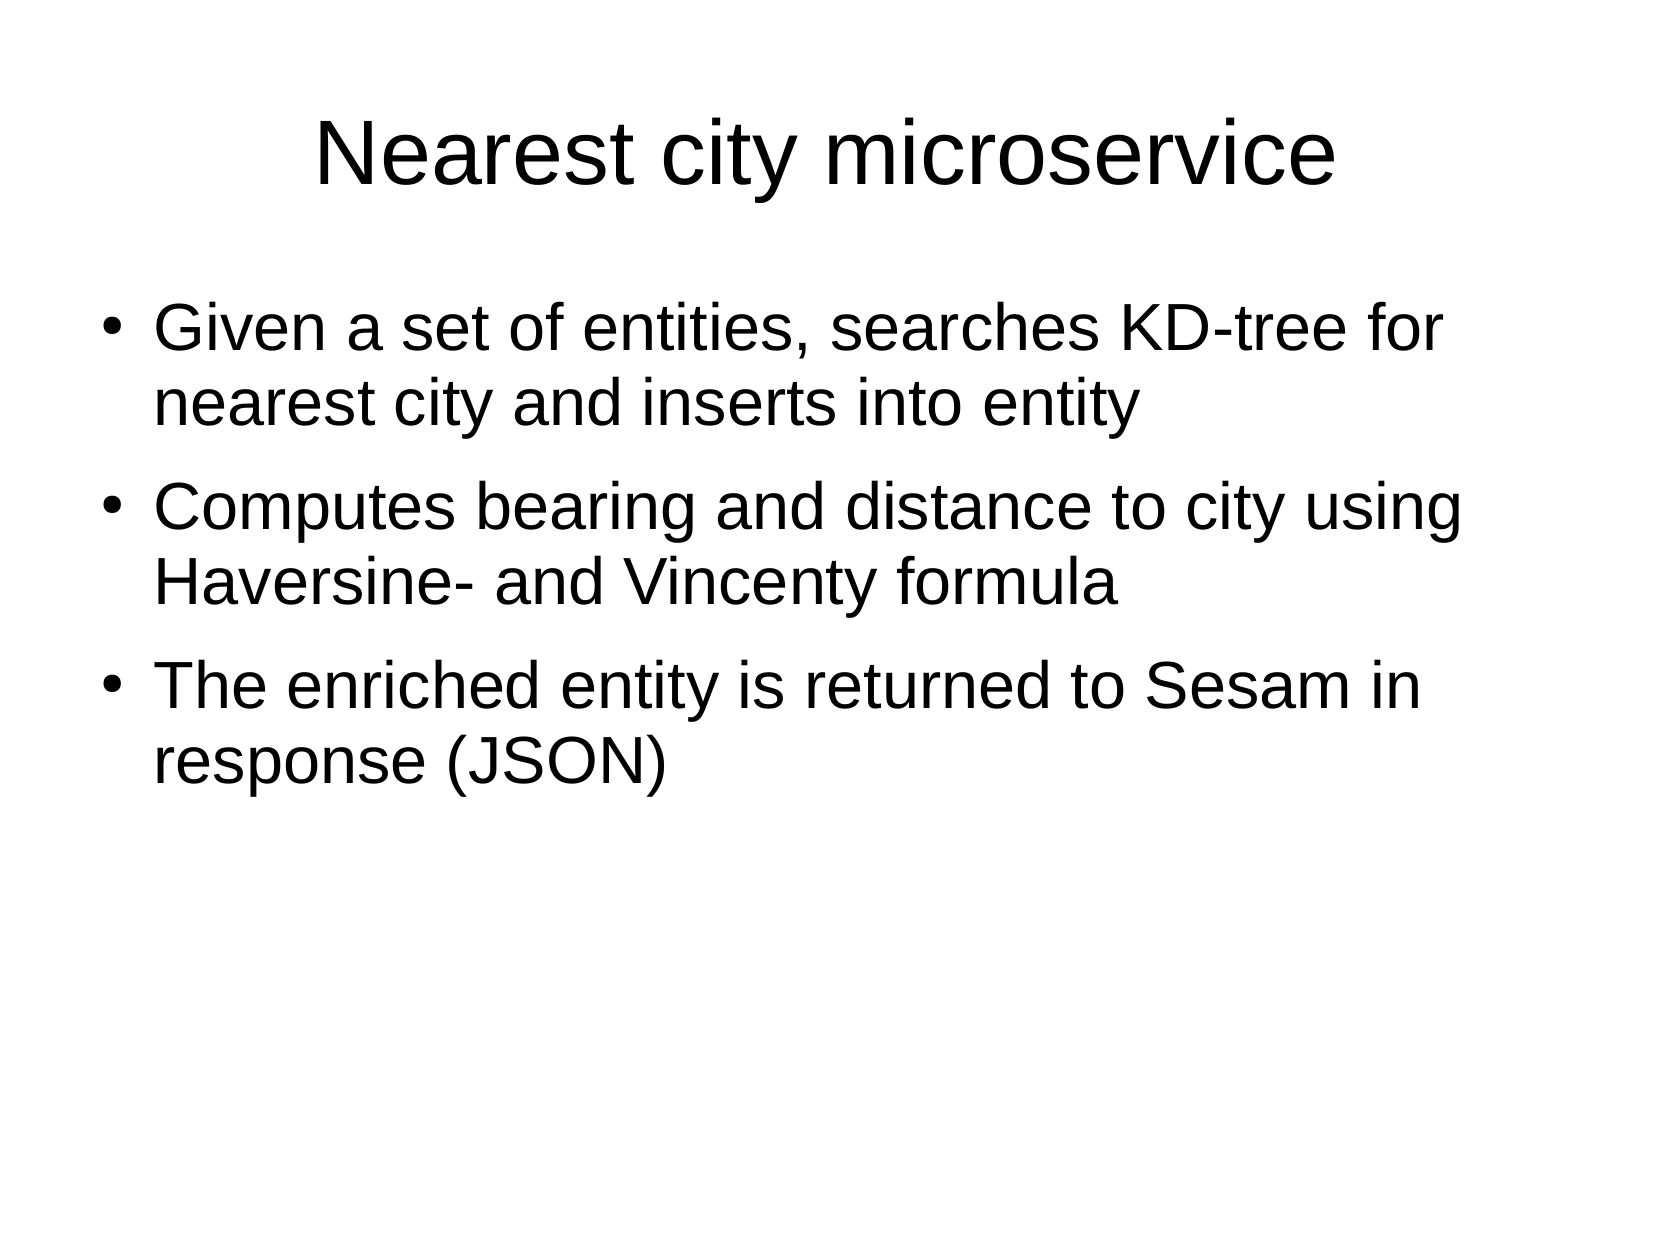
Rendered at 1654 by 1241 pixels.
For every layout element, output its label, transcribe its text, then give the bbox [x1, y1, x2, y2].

list Given a set of entities, searches KD-tree for nearest city and inserts into entity Computes bearing and distance to city using Haversine- and Vincenty formula The enriched entity is returned to Sesam in response (JSON) [82, 290, 1571, 1010]
title Nearest city microservice [82, 49, 1571, 257]
